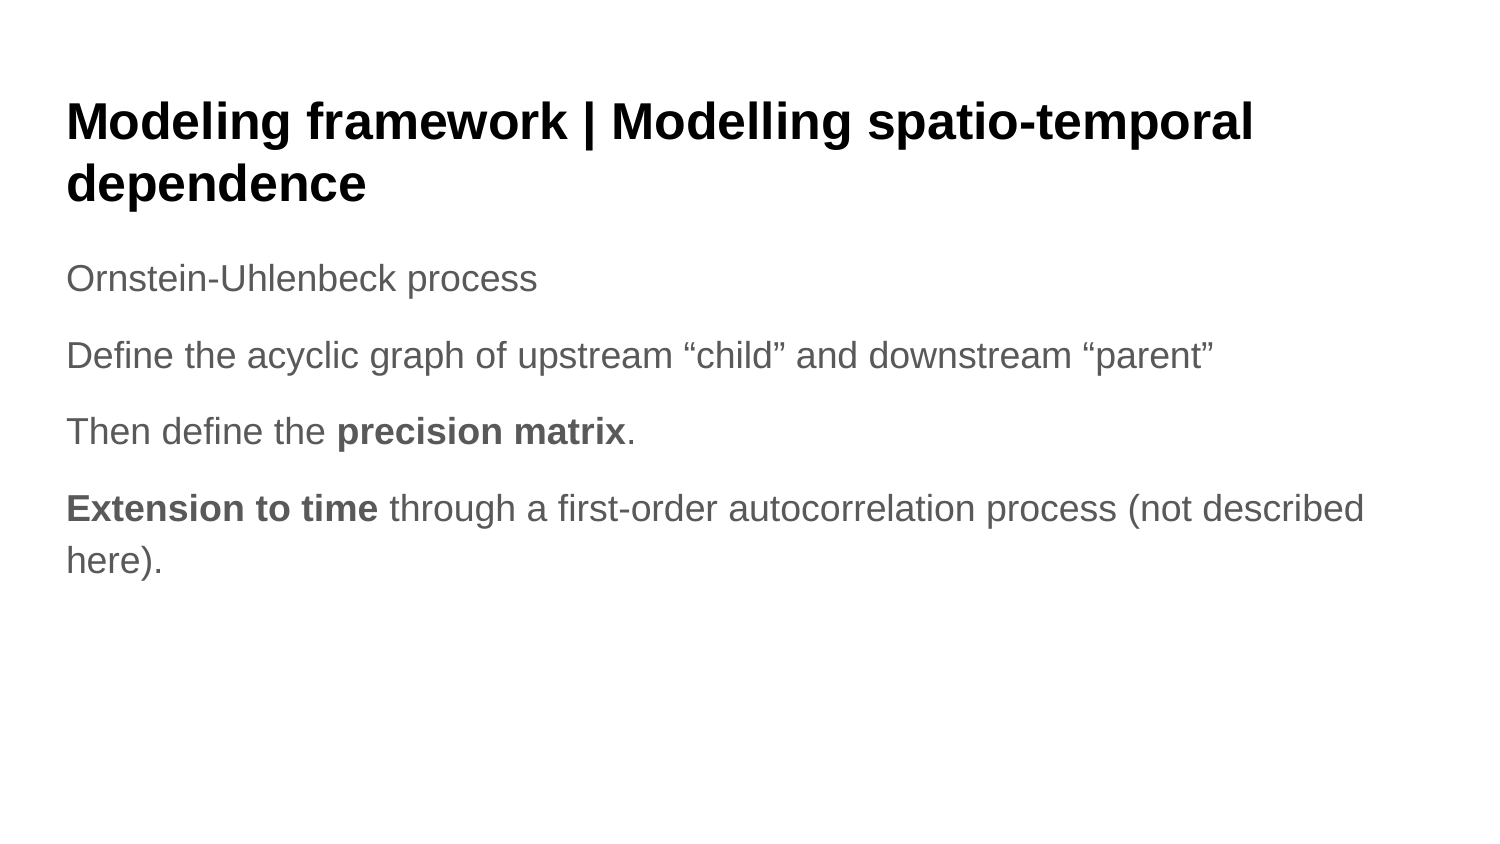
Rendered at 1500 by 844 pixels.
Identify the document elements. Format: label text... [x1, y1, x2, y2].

title Modeling framework | Modelling spatio-temporal dependence [51, 72, 1449, 228]
list Ornstein-Uhlenbeck process Define the acyclic graph of upstream “child” and downstream “parent” Then define the precision matrix. Extension to time through a first-order autocorrelation process (not described here). [51, 232, 1449, 799]
